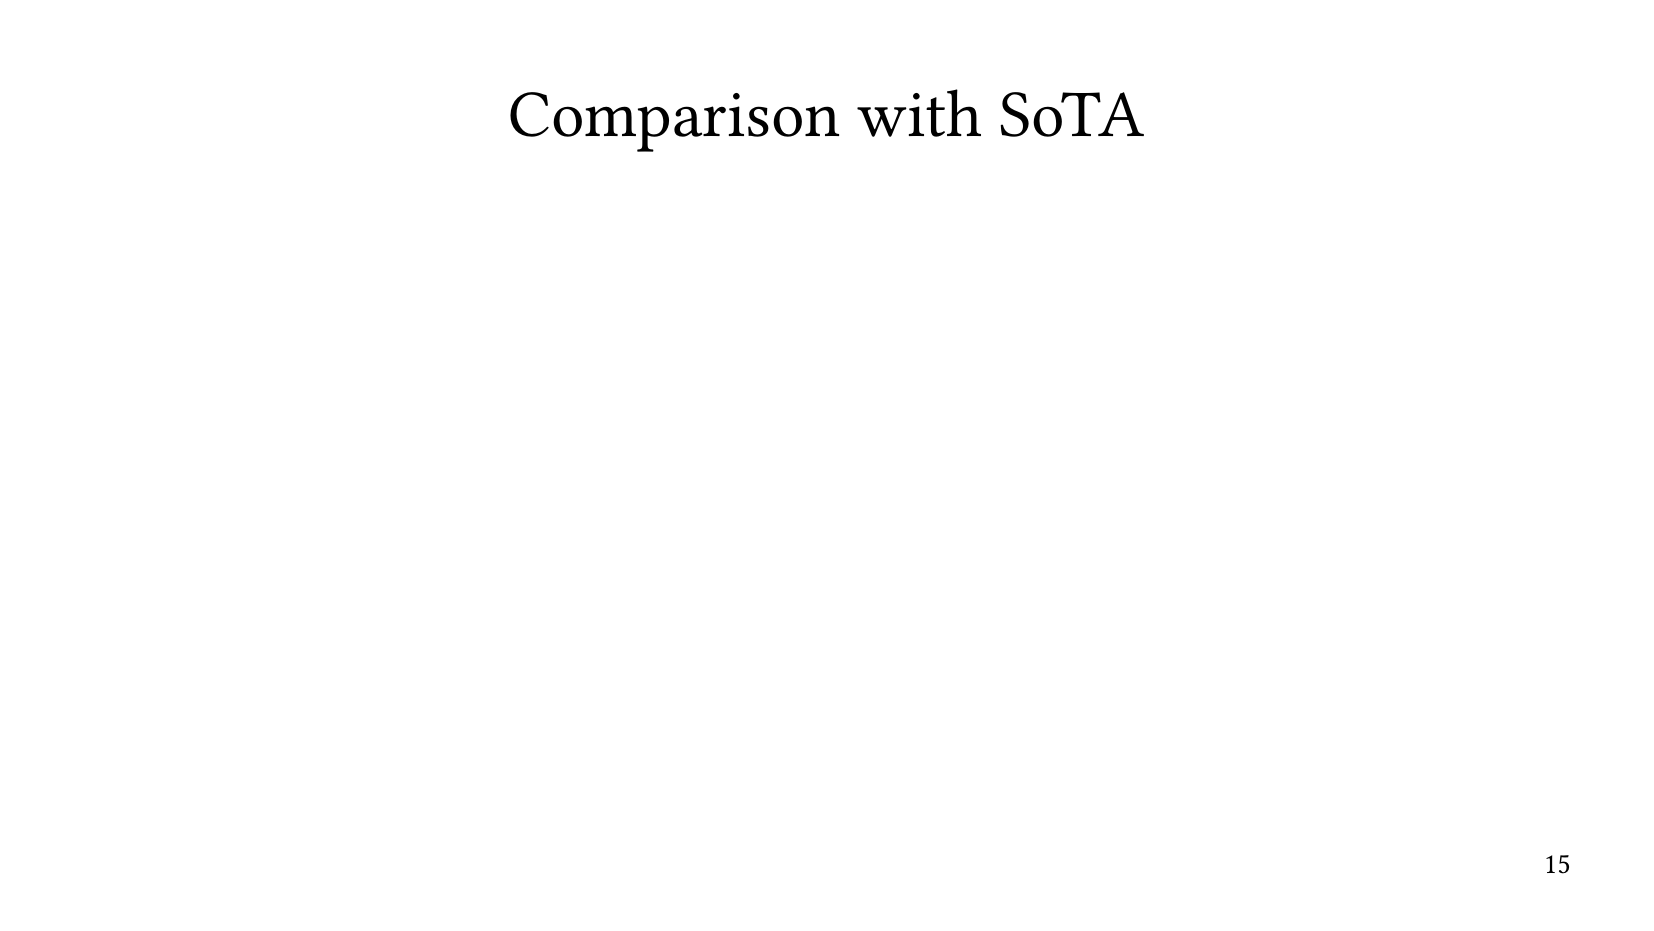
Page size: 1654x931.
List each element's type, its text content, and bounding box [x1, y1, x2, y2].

title Comparison with SoTA [82, 37, 1571, 193]
